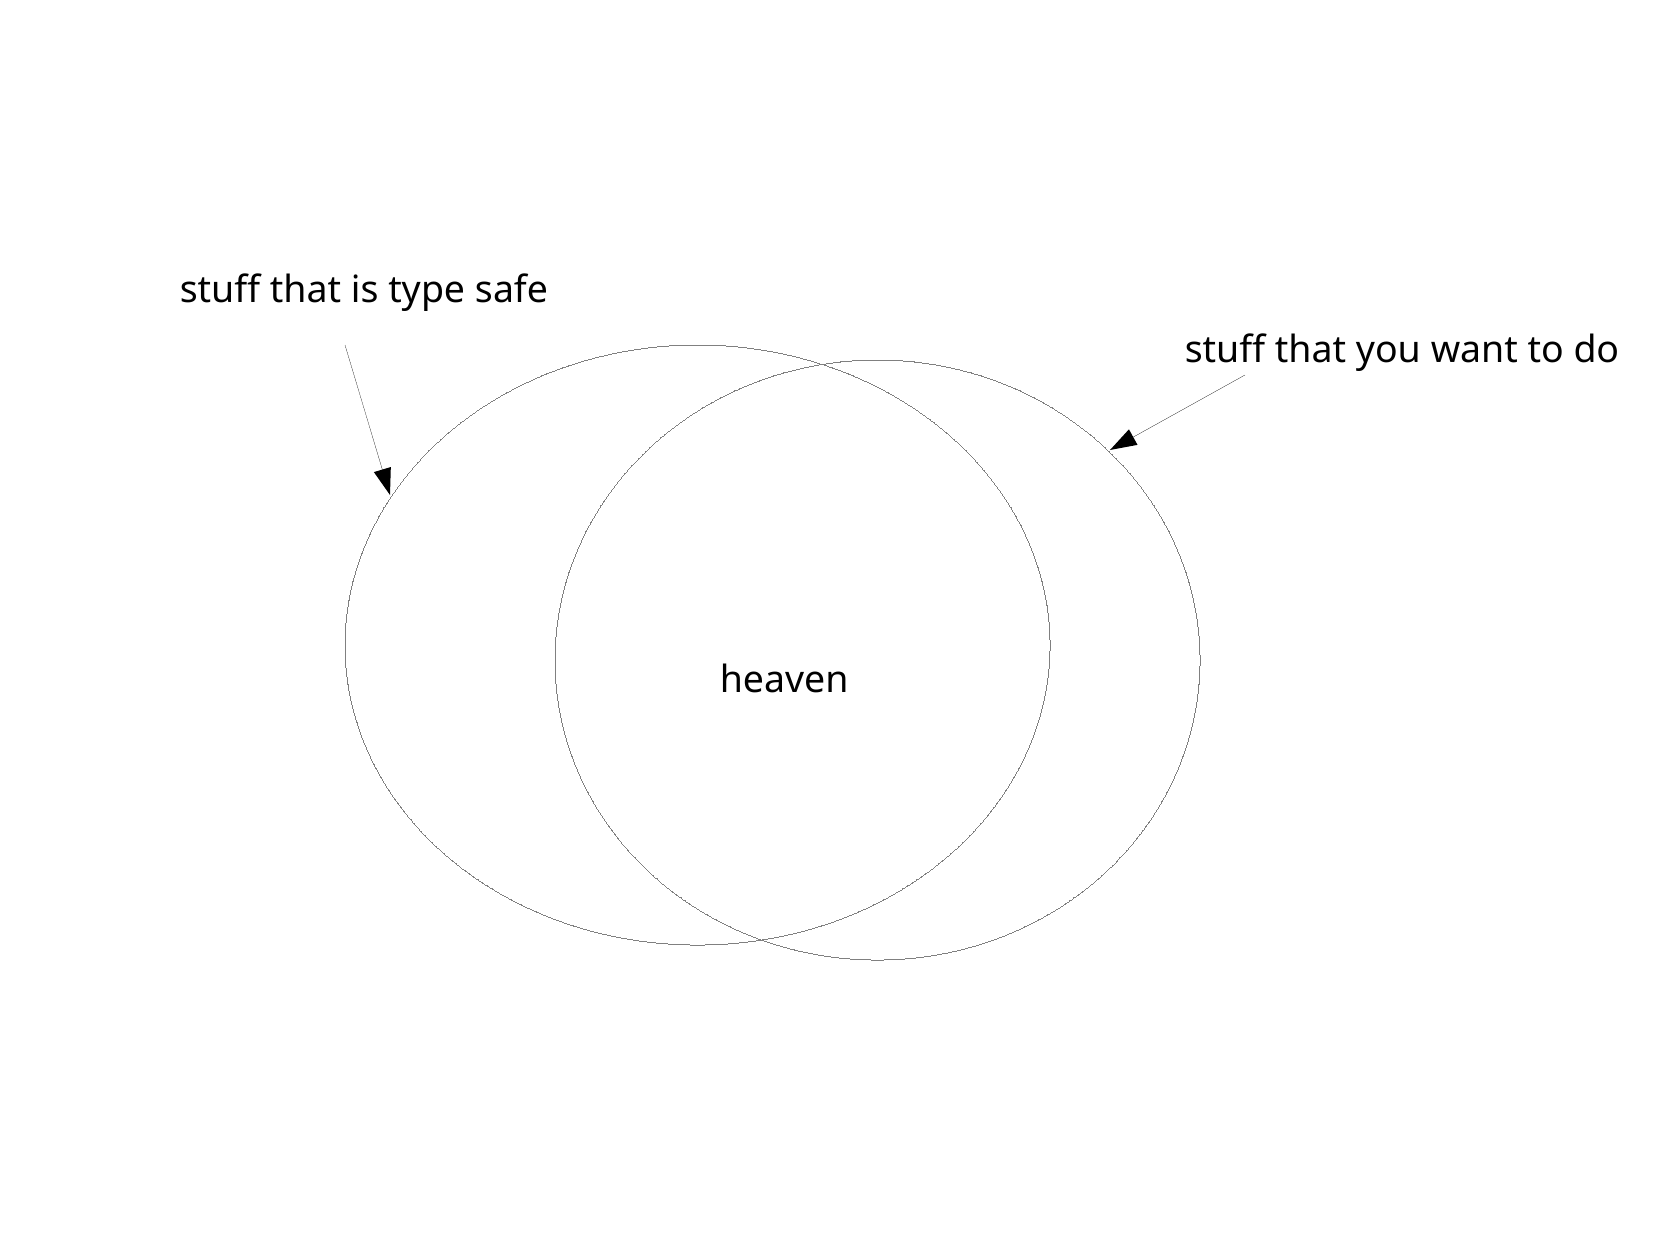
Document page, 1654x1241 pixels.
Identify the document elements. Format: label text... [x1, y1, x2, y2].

text_box stuff that you want to do [1170, 315, 1598, 379]
text_box stuff that is type safe [165, 255, 539, 319]
text_box heaven [705, 645, 858, 709]
